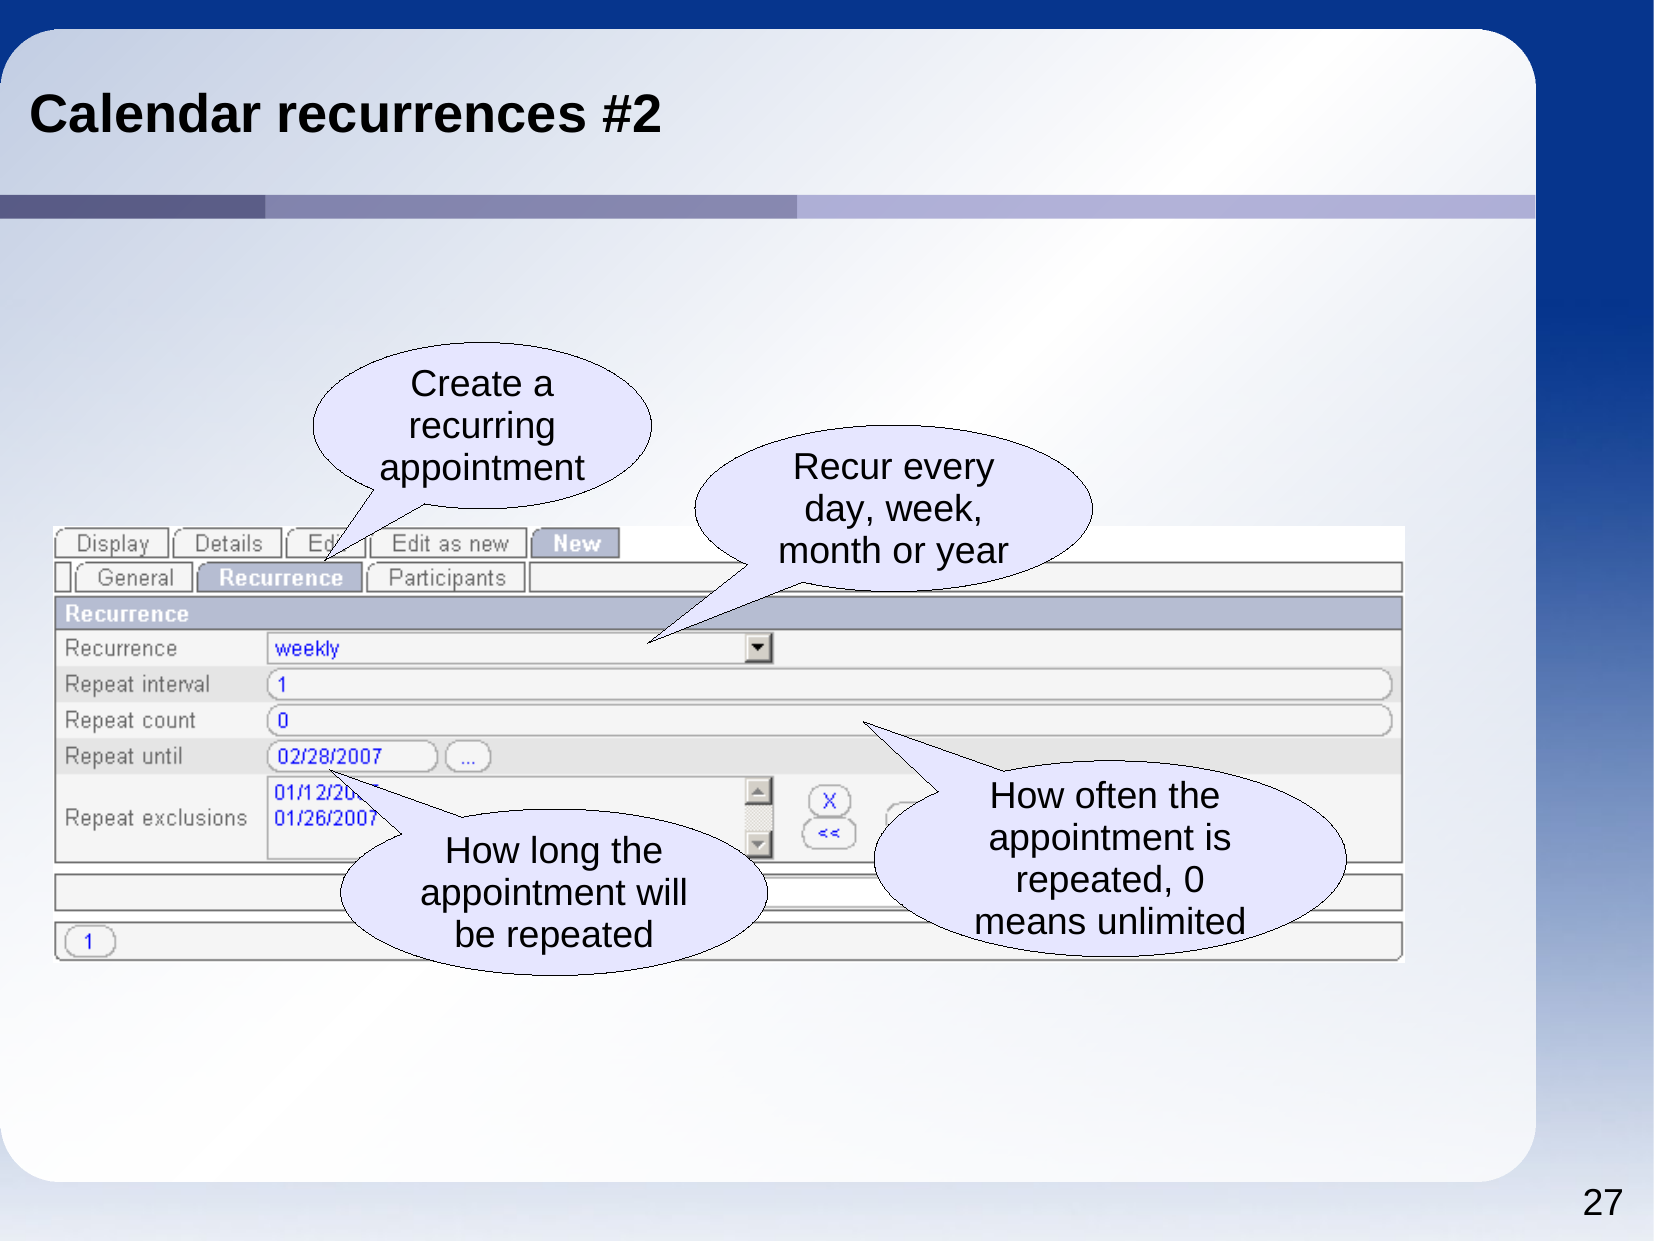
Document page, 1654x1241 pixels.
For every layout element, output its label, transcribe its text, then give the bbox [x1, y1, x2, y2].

text_box How long the appointment will be repeated [329, 769, 768, 976]
title Calendar recurrences #2 [29, 49, 1506, 178]
text_box How often the appointment is repeated, 0 means unlimited [863, 721, 1347, 957]
text_box Create a recurring appointment [313, 342, 652, 561]
picture [53, 526, 1405, 963]
text_box Recur every day, week, month or year [647, 425, 1093, 644]
picture [0, 0, 1654, 1241]
